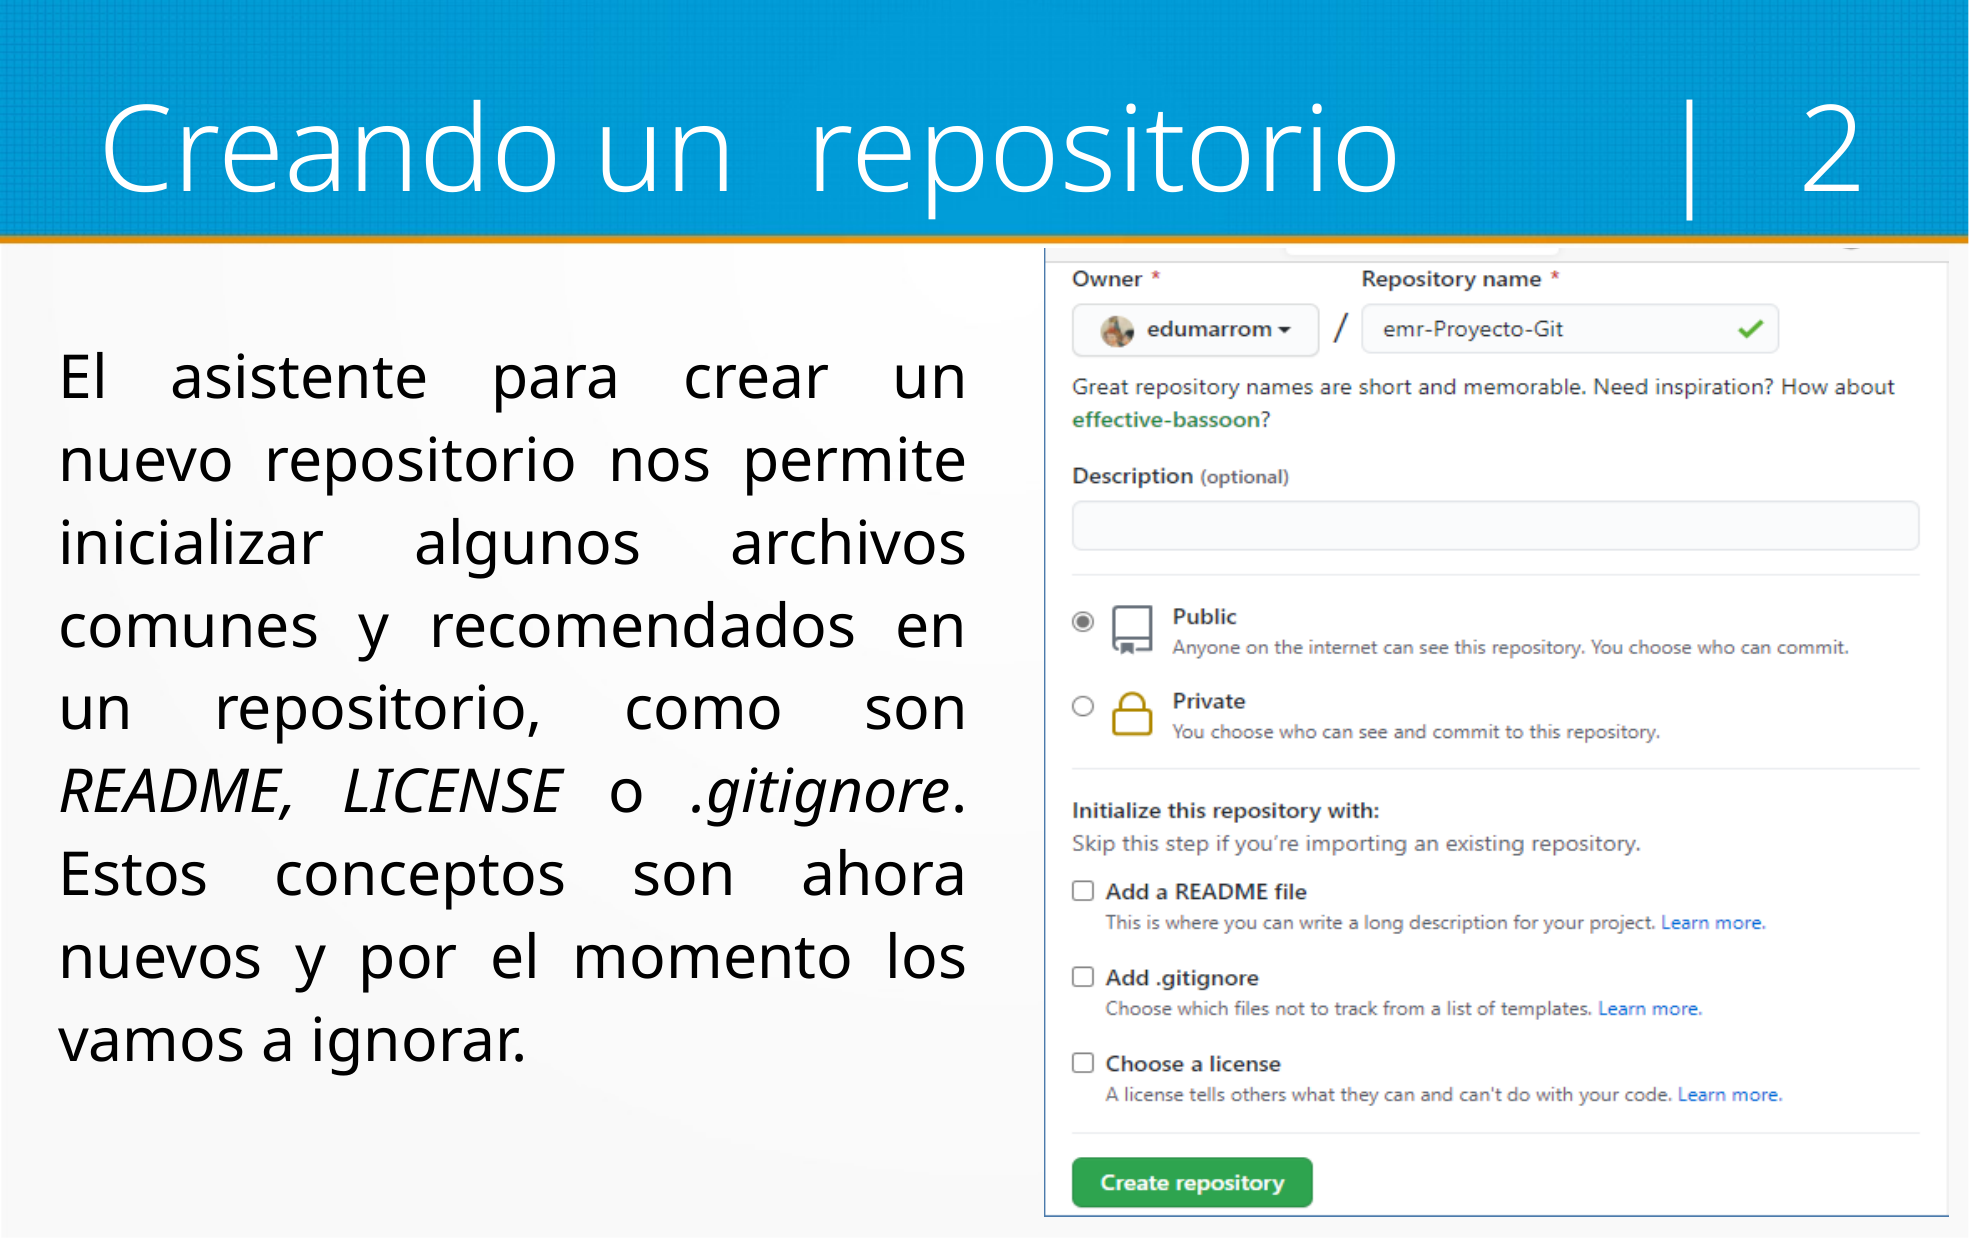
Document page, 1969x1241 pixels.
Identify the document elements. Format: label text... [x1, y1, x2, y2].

title Creando un repositorio | 2 [98, 19, 1870, 227]
list El asistente para crear un nuevo repositorio nos permite inicializar algunos archivos comunes y recomendados en un repositorio, como son README, LICENSE o .gitignore. Estos conceptos son ahora nuevos y por el momento los vamos a ignorar. [58, 333, 968, 1090]
picture [0, 233, 1969, 1241]
